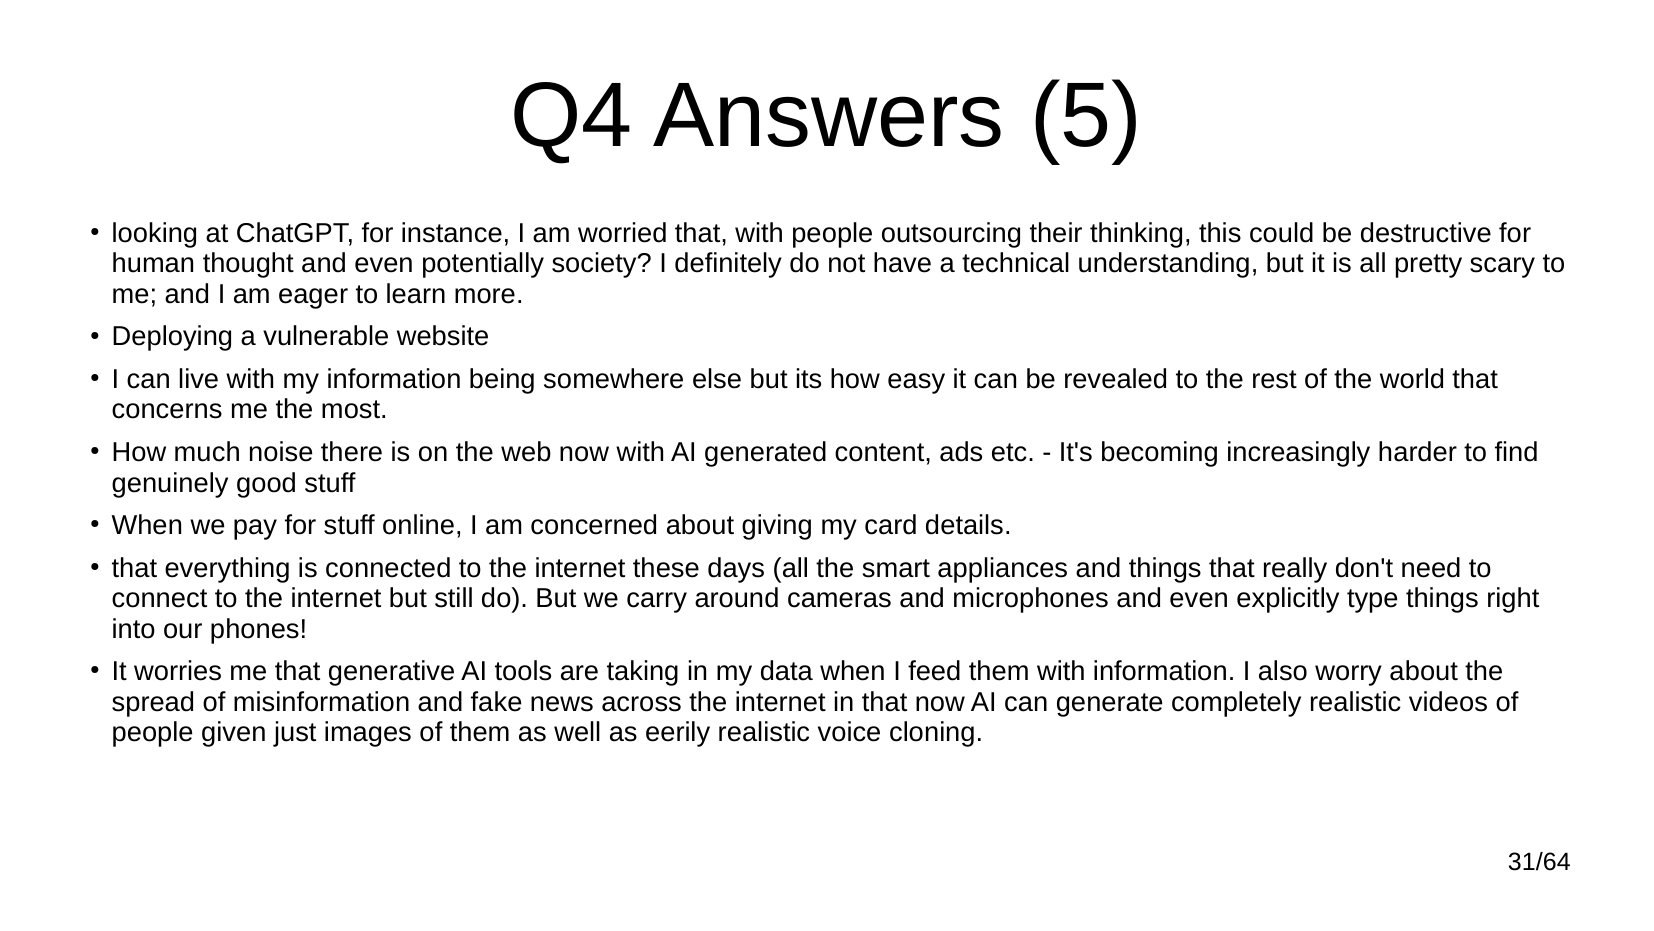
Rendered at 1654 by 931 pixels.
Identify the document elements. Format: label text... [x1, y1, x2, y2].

title Q4 Answers (5) [82, 37, 1571, 193]
list looking at ChatGPT, for instance, I am worried that, with people outsourcing their thinking, this could be destructive for human thought and even potentially society? I definitely do not have a technical understanding, but it is all pretty scary to me; and I am eager to learn more. Deploying a vulnerable website I can live with my information being somewhere else but its how easy it can be revealed to the rest of the world that concerns me the most. How much noise there is on the web now with AI generated content, ads etc. - It's becoming increasingly harder to find genuinely good stuff When we pay for stuff online, I am concerned about giving my card details. that everything is connected to the internet these days (all the smart appliances and things that really don't need to connect to the internet but still do). But we carry around cameras and microphones and even explicitly type things right into our phones! It worries me that generative AI tools are taking in my data when I feed them with information. I also worry about the spread of misinformation and fake news across the internet in that now AI can generate completely realistic videos of people given just images of them as well as eerily realistic voice cloning. [82, 217, 1571, 758]
